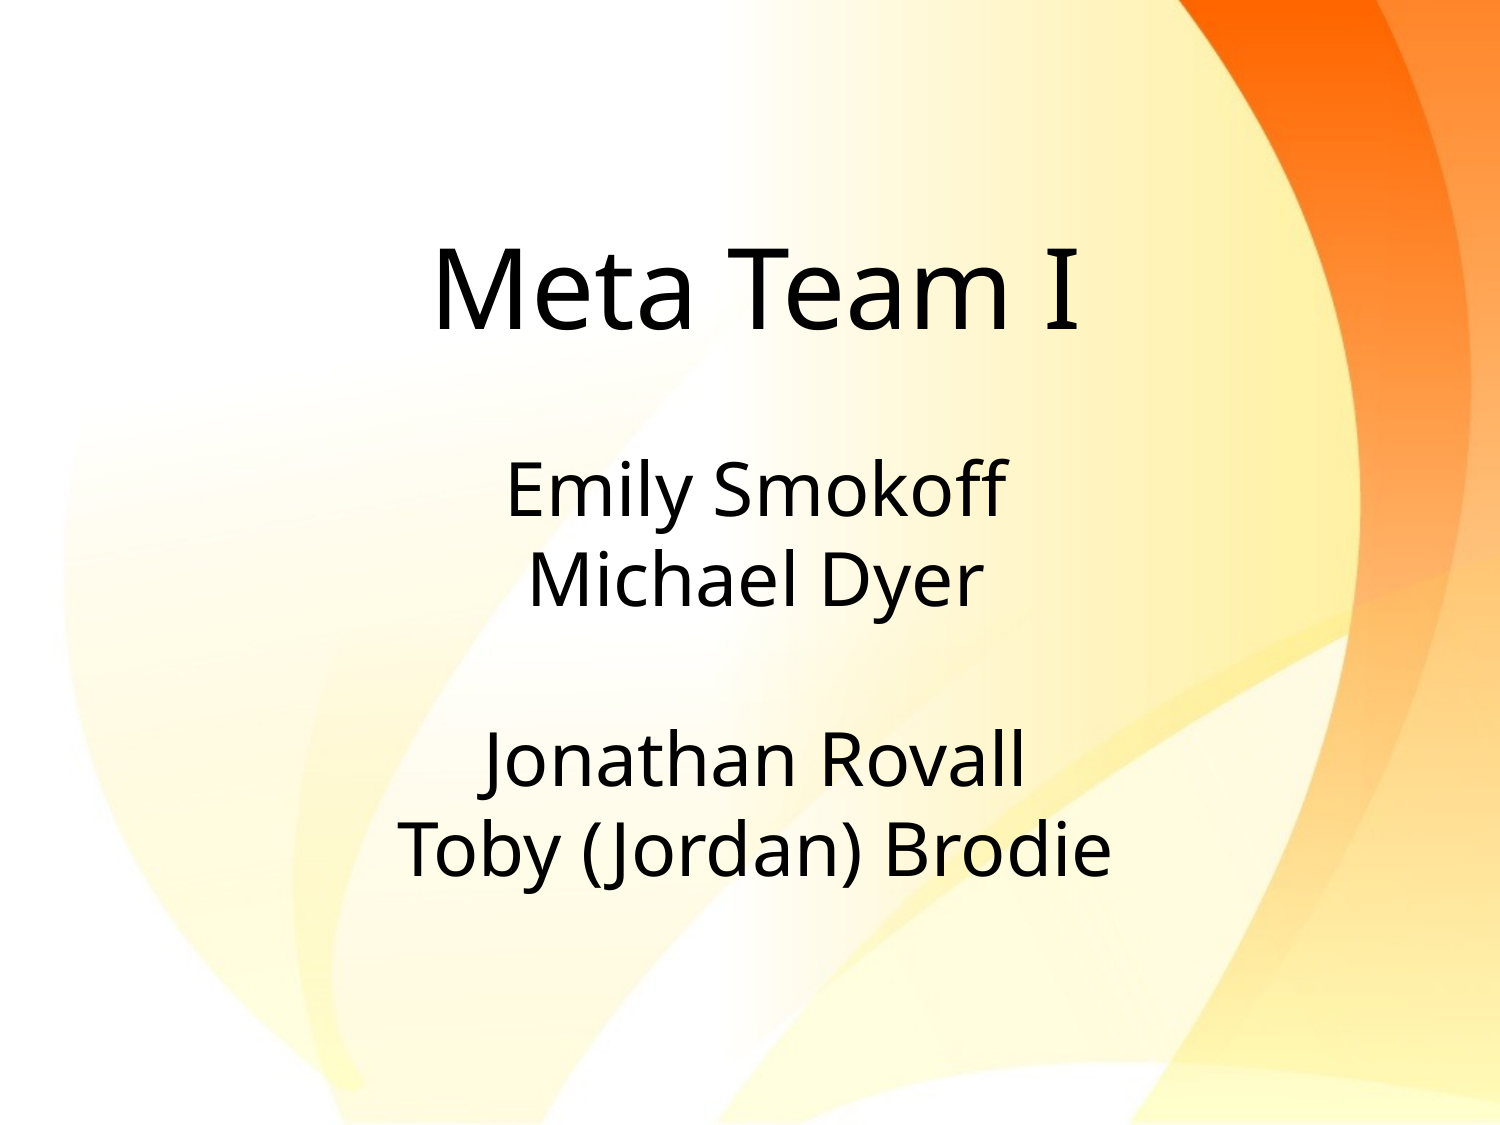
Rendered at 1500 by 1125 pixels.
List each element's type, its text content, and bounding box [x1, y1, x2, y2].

text_box Meta Team I Emily Smokoff Michael Dyer Jonathan Rovall Toby (Jordan) Brodie [108, 187, 1403, 351]
picture [0, 0, 1500, 1125]
